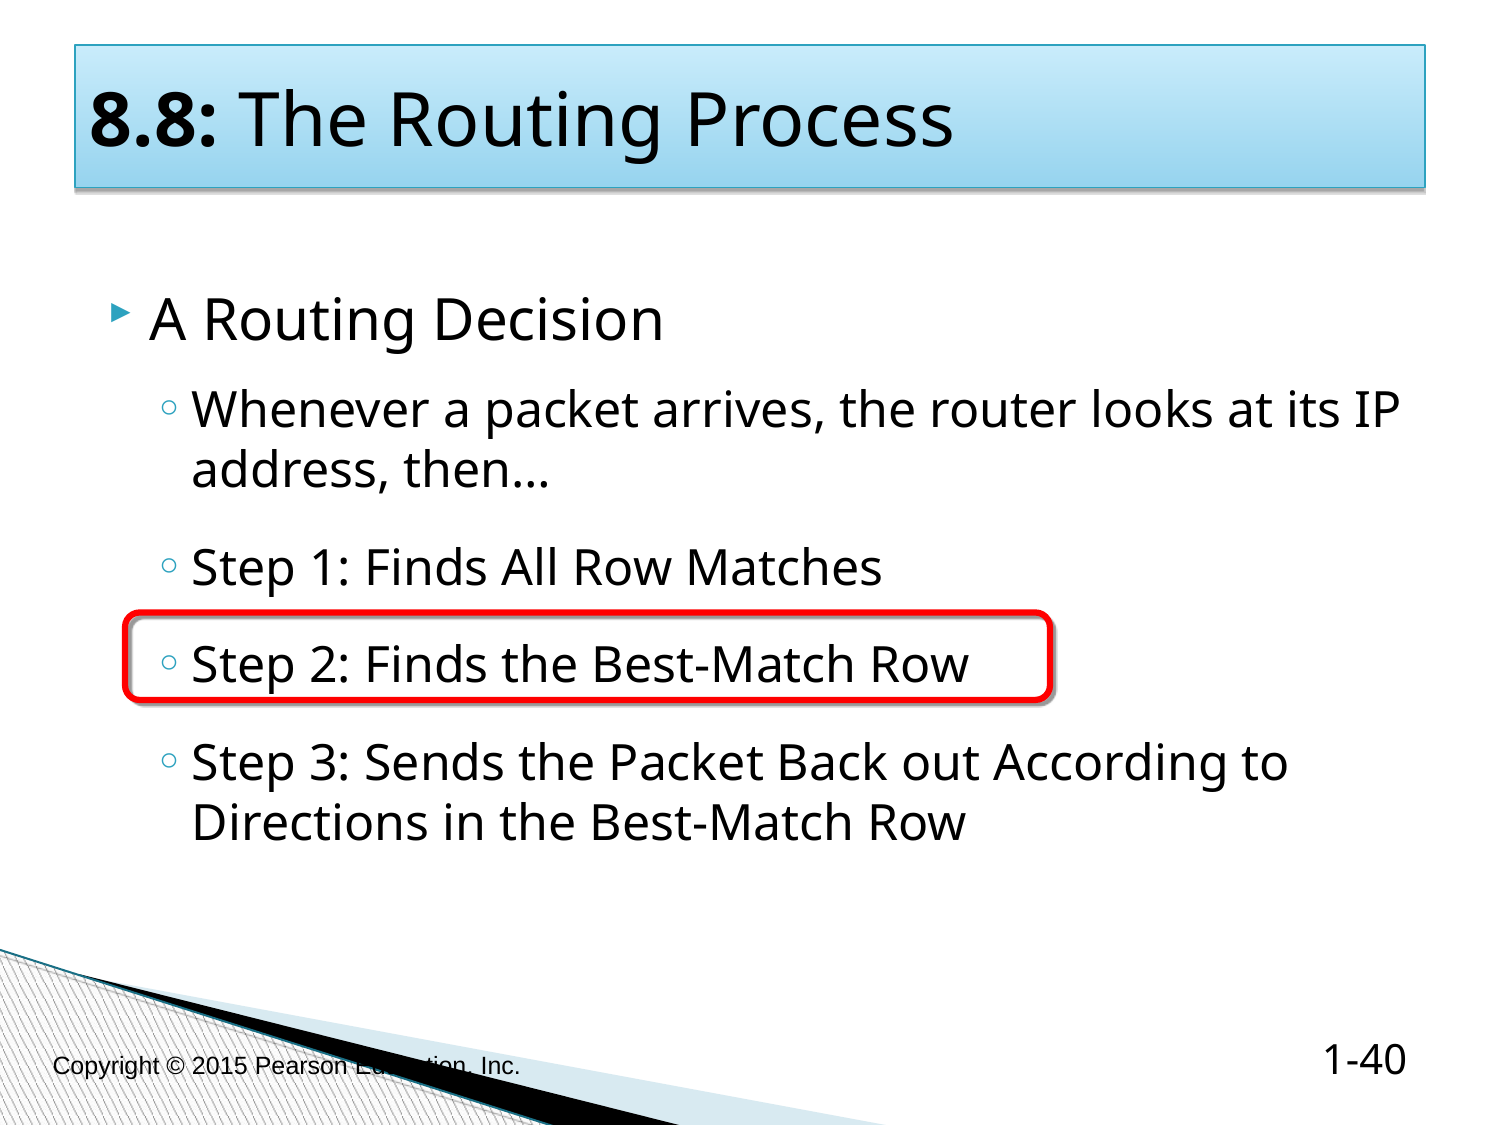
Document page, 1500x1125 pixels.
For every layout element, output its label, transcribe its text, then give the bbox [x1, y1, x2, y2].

list A Routing Decision Whenever a packet arrives, the router looks at its IP address, then… Step 1: Finds All Row Matches Step 2: Finds the Best-Match Row Step 3: Sends the Packet Back out According to Directions in the Best-Match Row [75, 275, 1425, 986]
title 8.8: The Routing Process [75, 45, 1425, 188]
slide_number 1-<number> [1287, 1037, 1423, 1098]
footer Copyright © 2015 Pearson Education, Inc. [37, 1040, 550, 1088]
picture [0, 952, 543, 1125]
